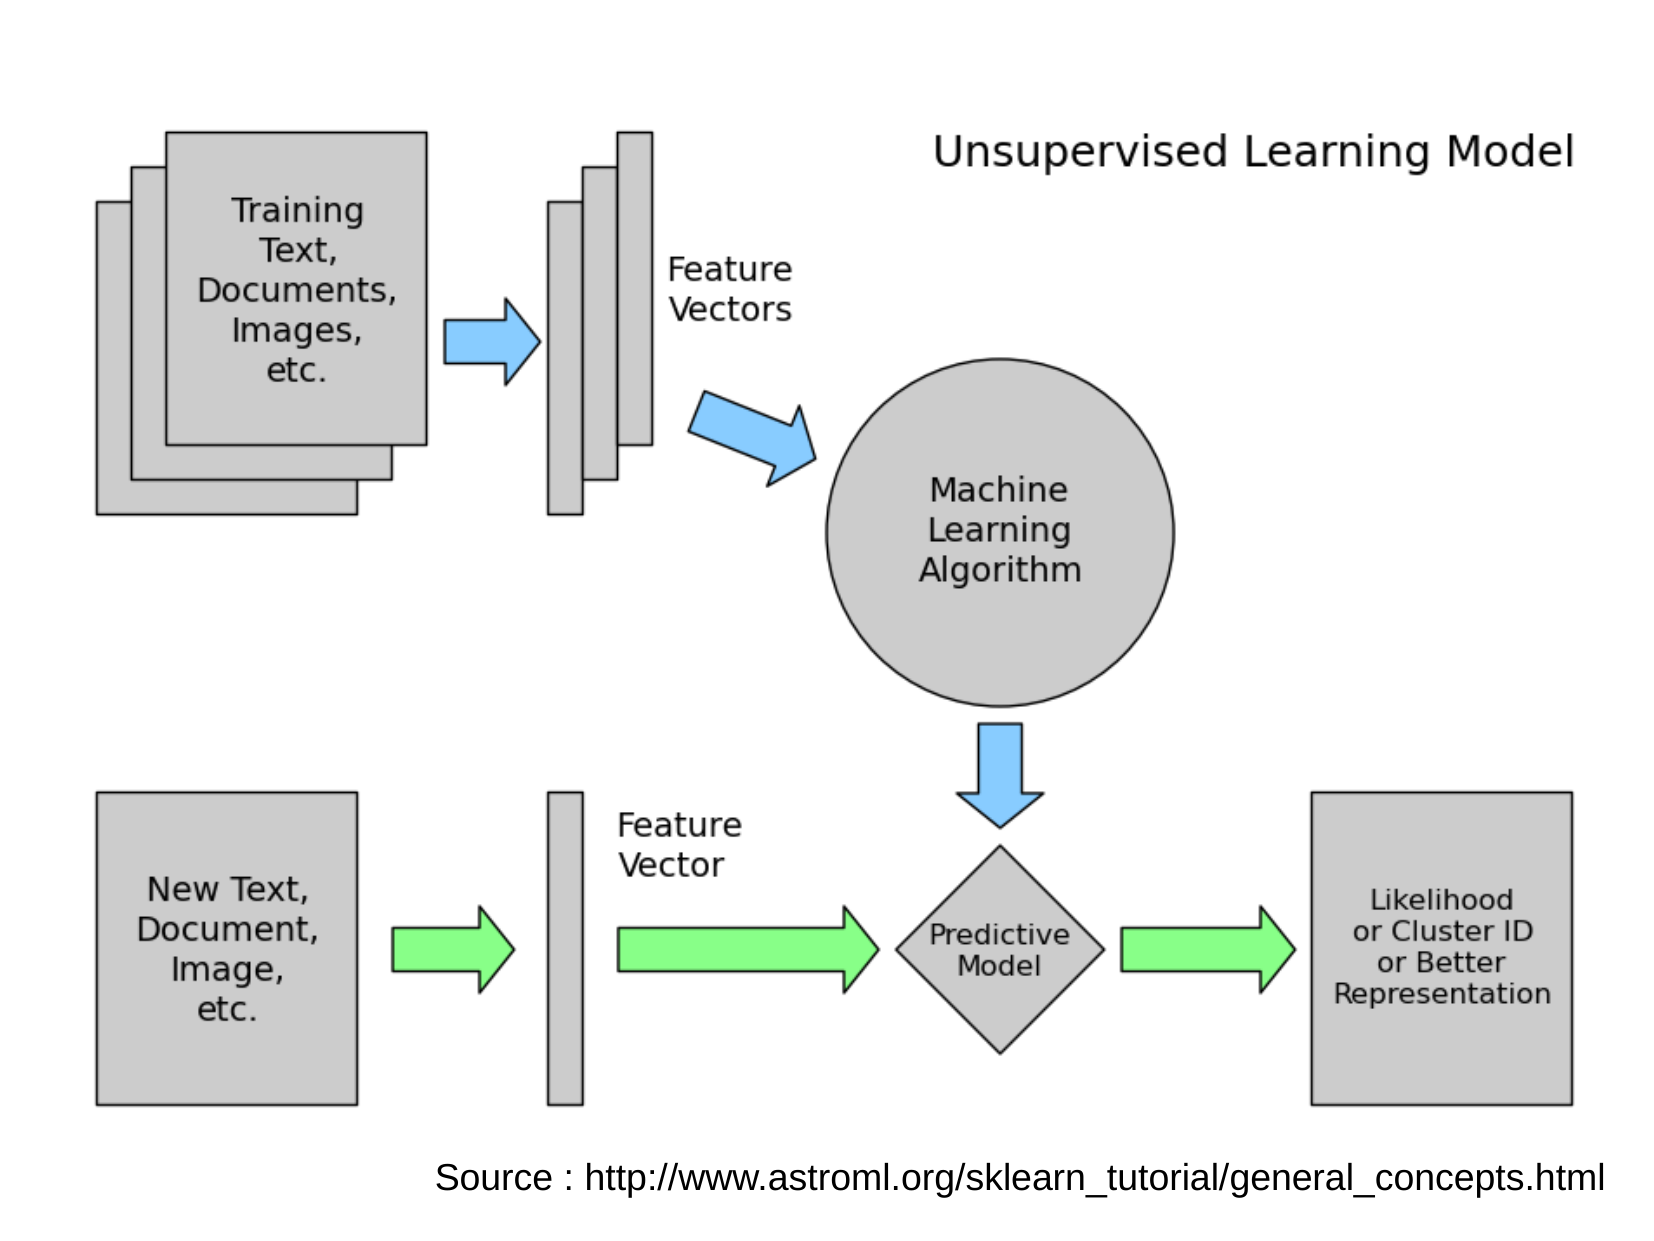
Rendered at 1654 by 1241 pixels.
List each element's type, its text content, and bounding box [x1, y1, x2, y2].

picture [46, 99, 1608, 1141]
text_box Source : http://www.astroml.org/sklearn_tutorial/general_concepts.html [420, 1149, 1654, 1241]
